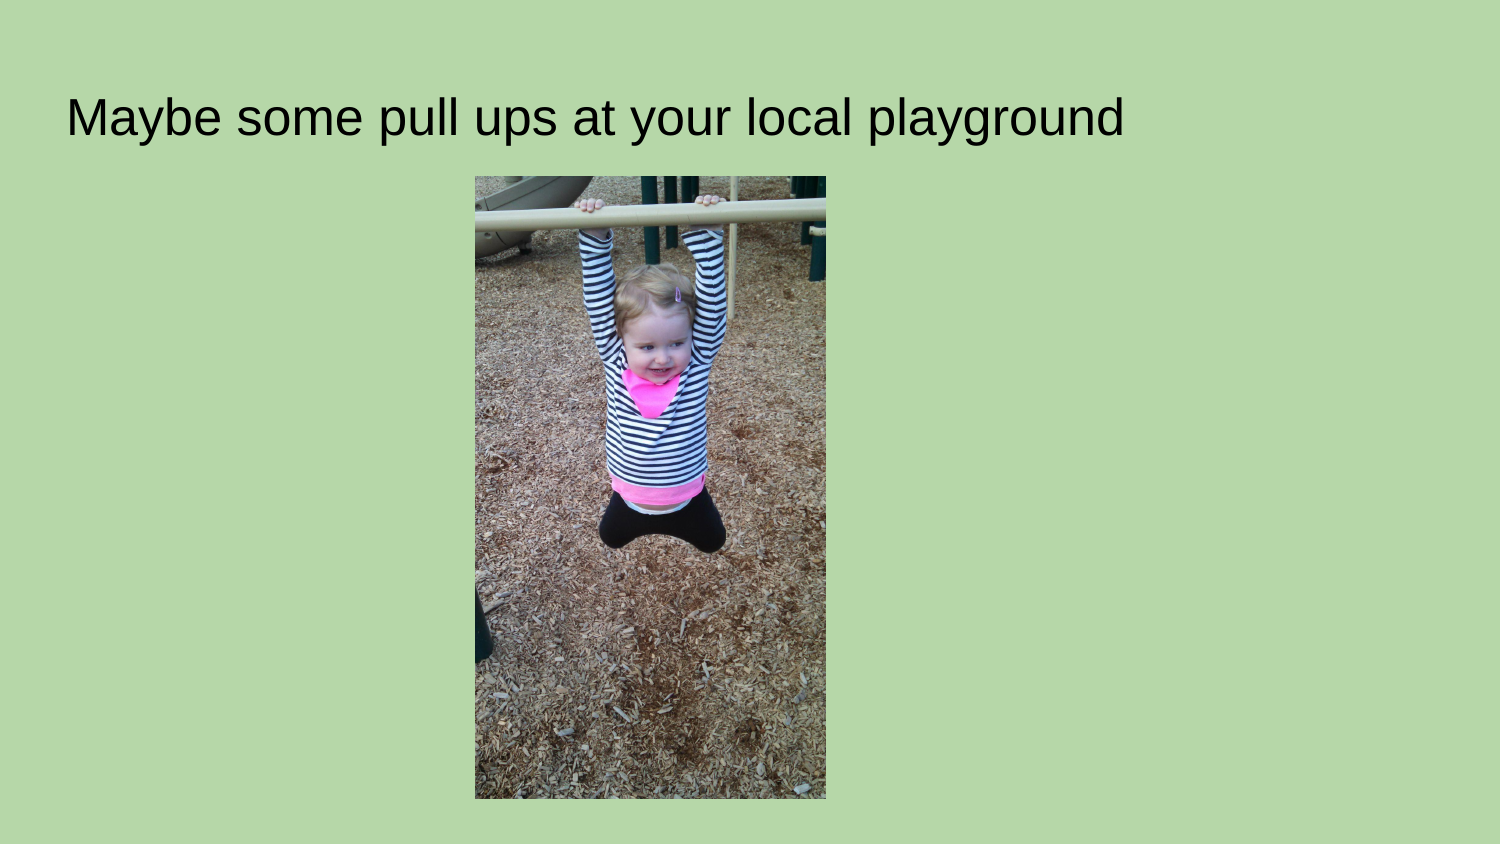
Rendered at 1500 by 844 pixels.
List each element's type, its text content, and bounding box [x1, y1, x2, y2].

picture [475, 176, 826, 799]
title Maybe some pull ups at your local playground [51, 72, 1449, 167]
